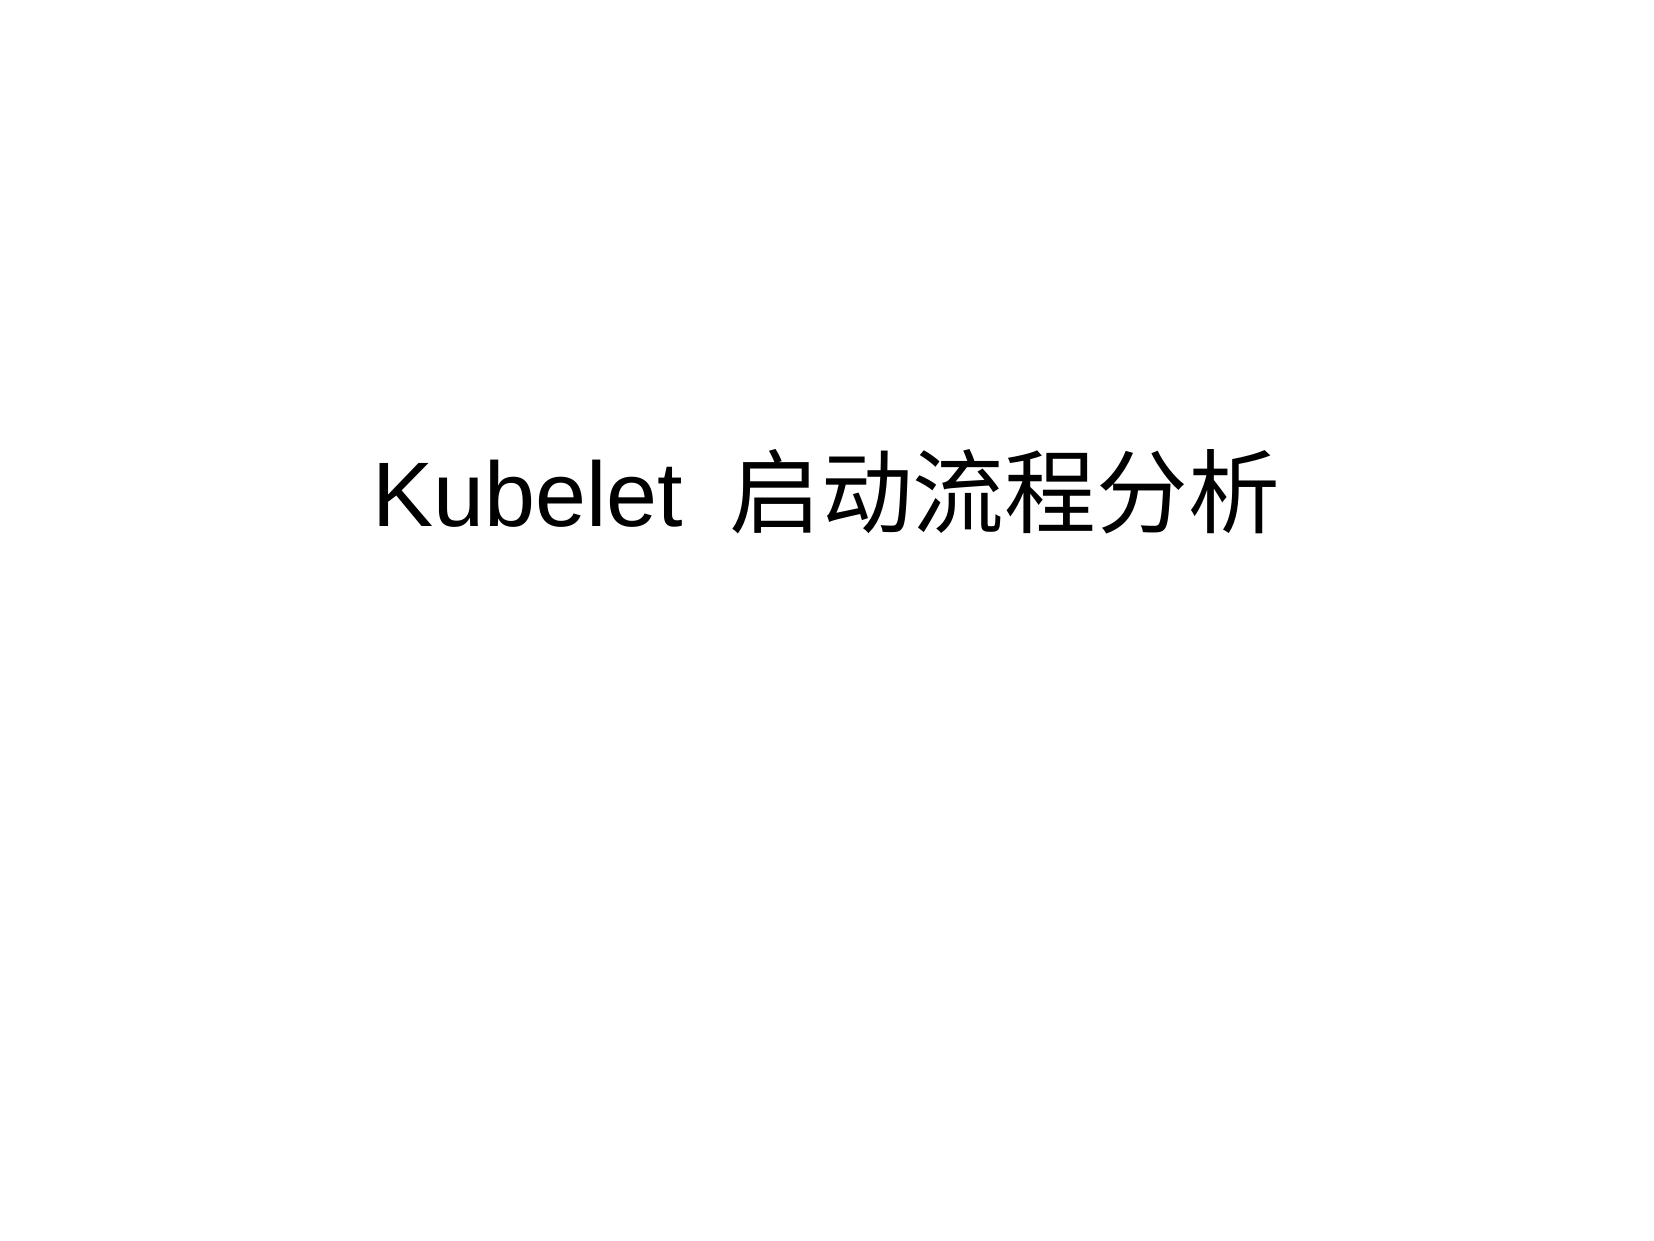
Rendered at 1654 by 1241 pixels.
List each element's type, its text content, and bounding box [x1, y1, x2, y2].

title Kubelet 启动流程分析 [82, 383, 1571, 591]
